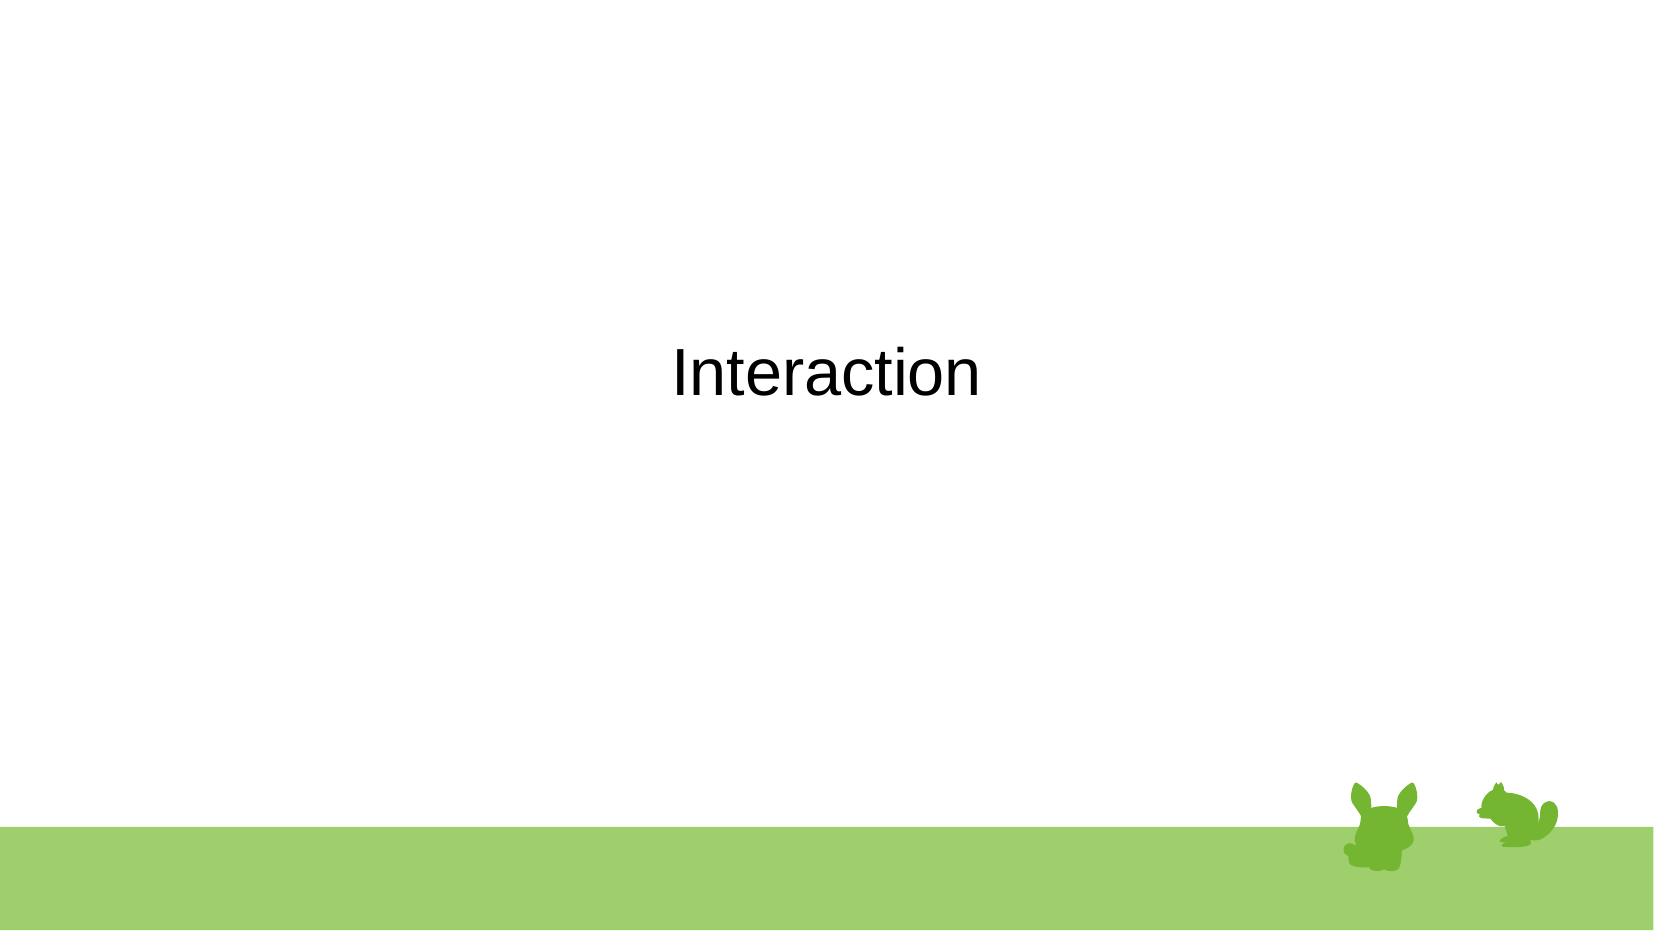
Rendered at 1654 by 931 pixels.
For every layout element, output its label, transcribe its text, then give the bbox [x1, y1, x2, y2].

subtitle Interaction [88, 29, 1565, 715]
